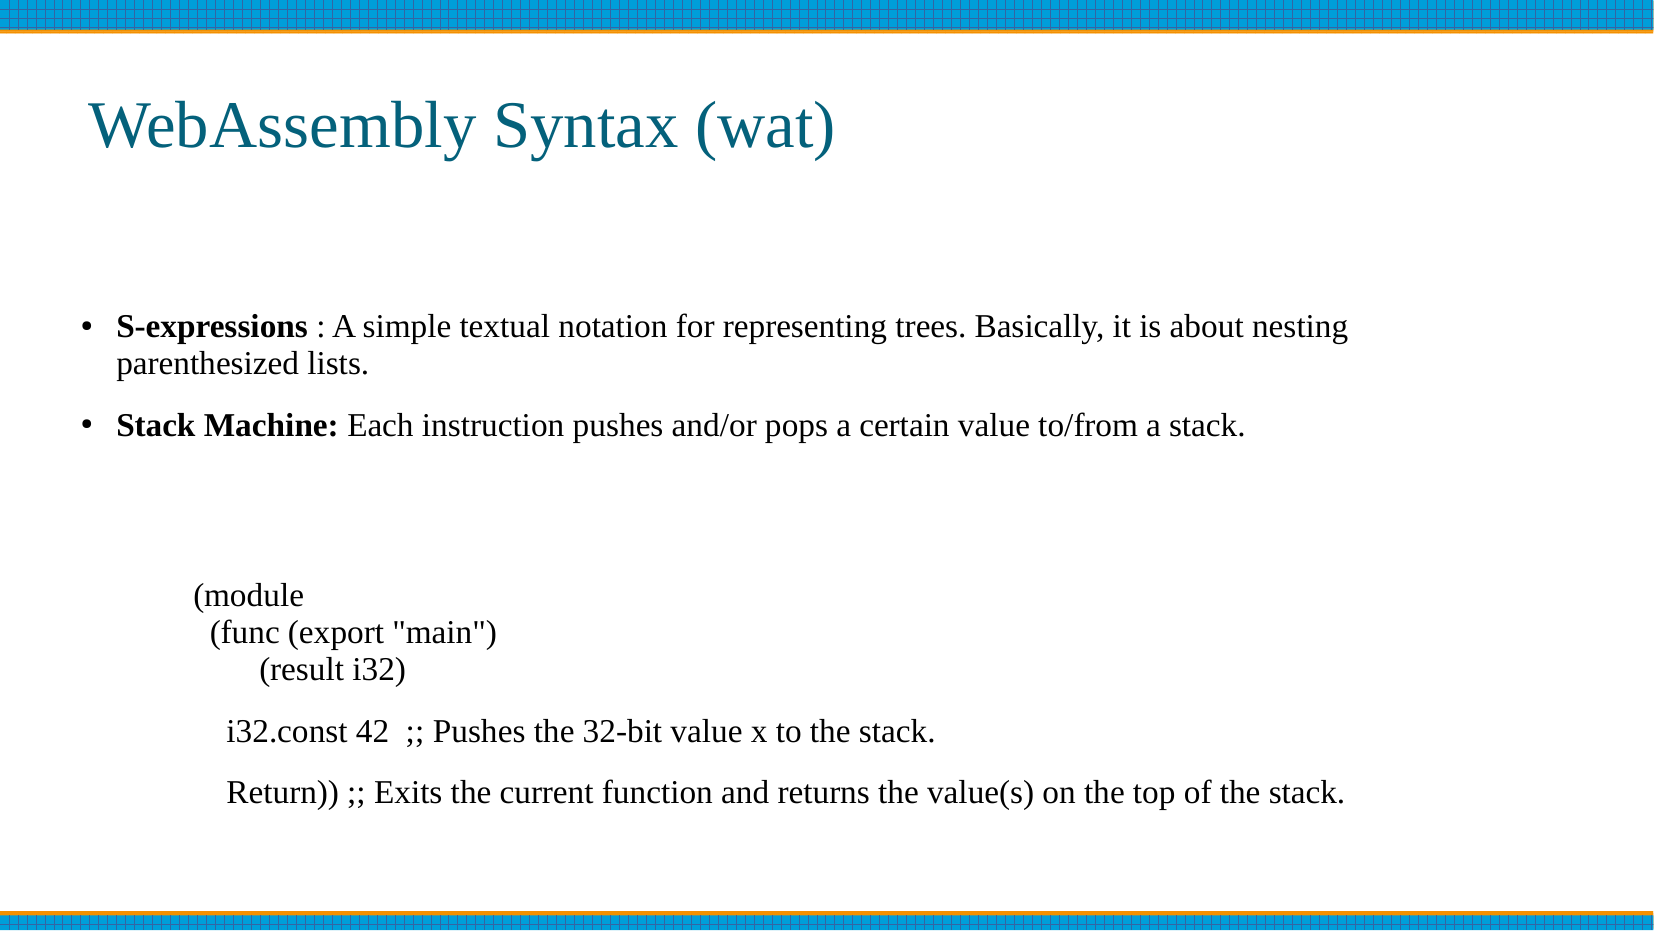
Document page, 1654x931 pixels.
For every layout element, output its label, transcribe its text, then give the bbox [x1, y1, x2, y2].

title WebAssembly Syntax (wat) [88, 44, 1565, 207]
text_box (module (func (export "main") (result i32) i32.const 42 ;; Pushes the 32-bit value x to the stack. Return)) ;; Exits the current function and returns the value(s) on the top of the stack. [187, 562, 1388, 826]
text_box S-expressions : A simple textual notation for representing trees. Basically, it is about nesting parenthesized lists. Stack Machine: Each instruction pushes and/or pops a certain value to/from a stack. [75, 339, 1501, 544]
